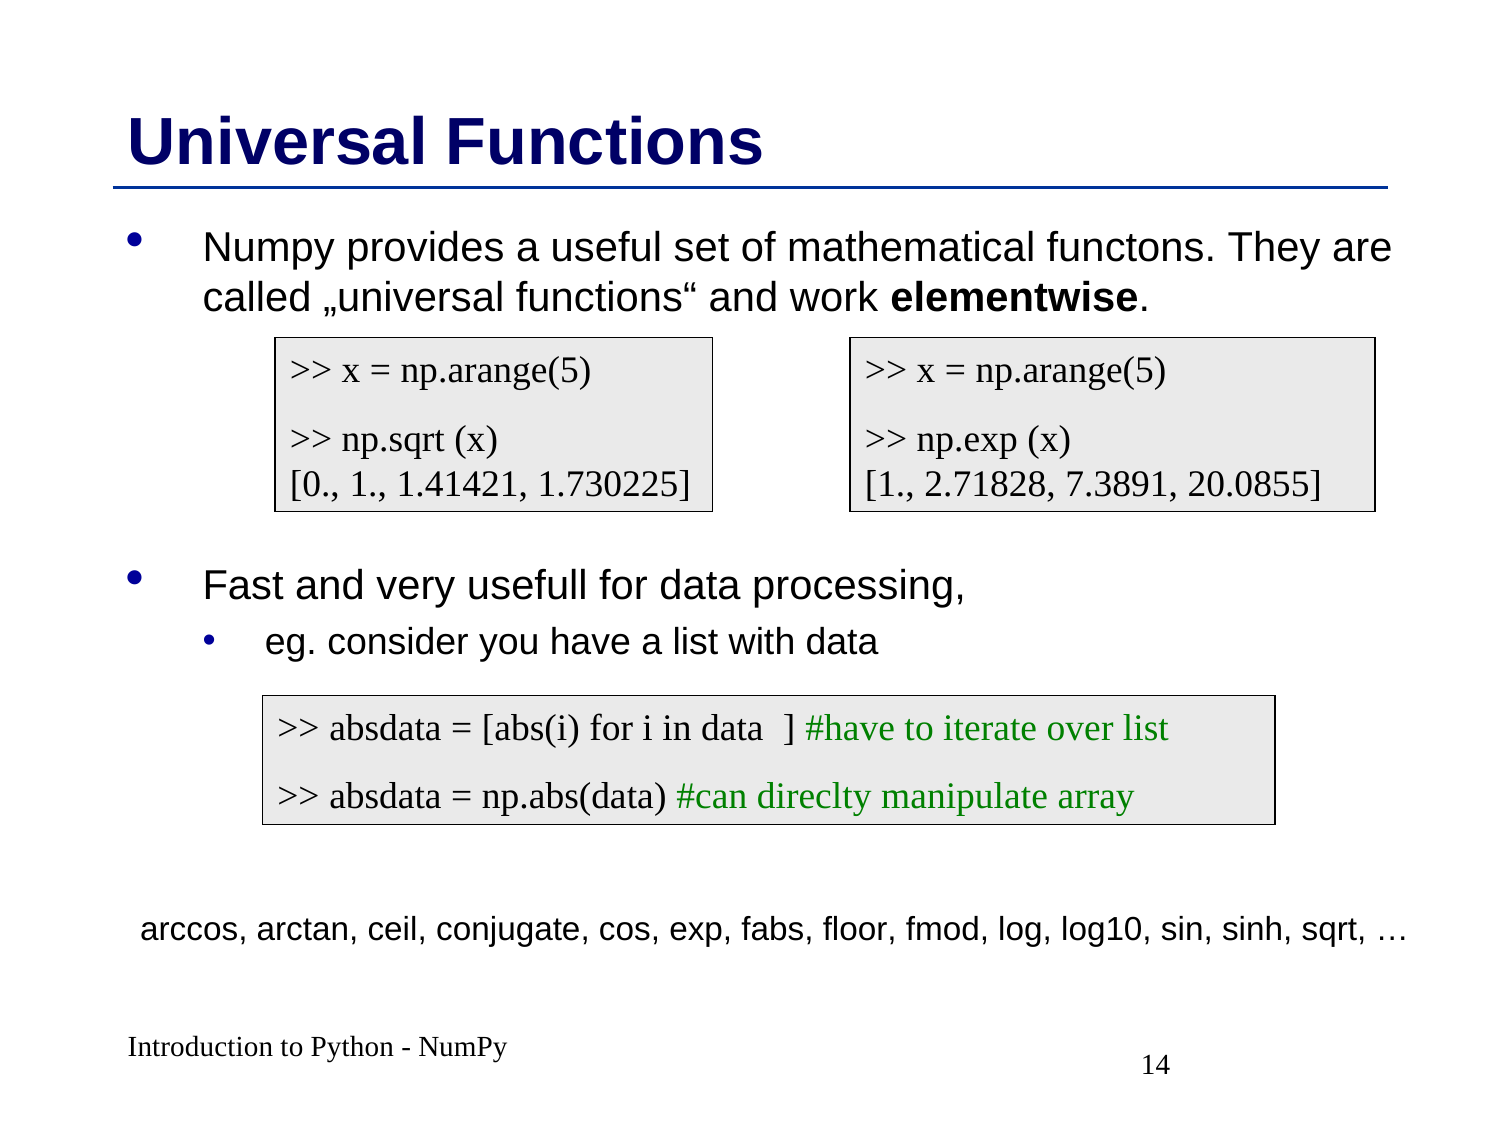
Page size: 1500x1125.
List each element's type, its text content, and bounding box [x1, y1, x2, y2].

text_box >> absdata = [abs(i) for i in data ] #have to iterate over list >> absdata = np.abs(data) #can direclty manipulate array [262, 695, 1276, 825]
text_box >> x = np.arange(5) >> np.sqrt (x) [0., 1., 1.41421, 1.730225] [275, 337, 713, 512]
text_box Fast and very usefull for data processing, eg. consider you have a list with data [112, 549, 1438, 688]
list Numpy provides a useful set of mathematical functons. They are called „universal functions“ and work elementwise. [112, 212, 1438, 512]
text_box <number> [1074, 1025, 1388, 1101]
text_box Introduction to Python - NumPy [112, 1025, 501, 1101]
title Universal Functions [112, 89, 1388, 186]
text_box >> x = np.arange(5) >> np.exp (x) [1., 2.71828, 7.3891, 20.0855] [849, 337, 1376, 512]
text_box arccos, arctan, ceil, conjugate, cos, exp, fabs, floor, fmod, log, log10, sin, sinh, sqrt, … [125, 900, 1450, 963]
